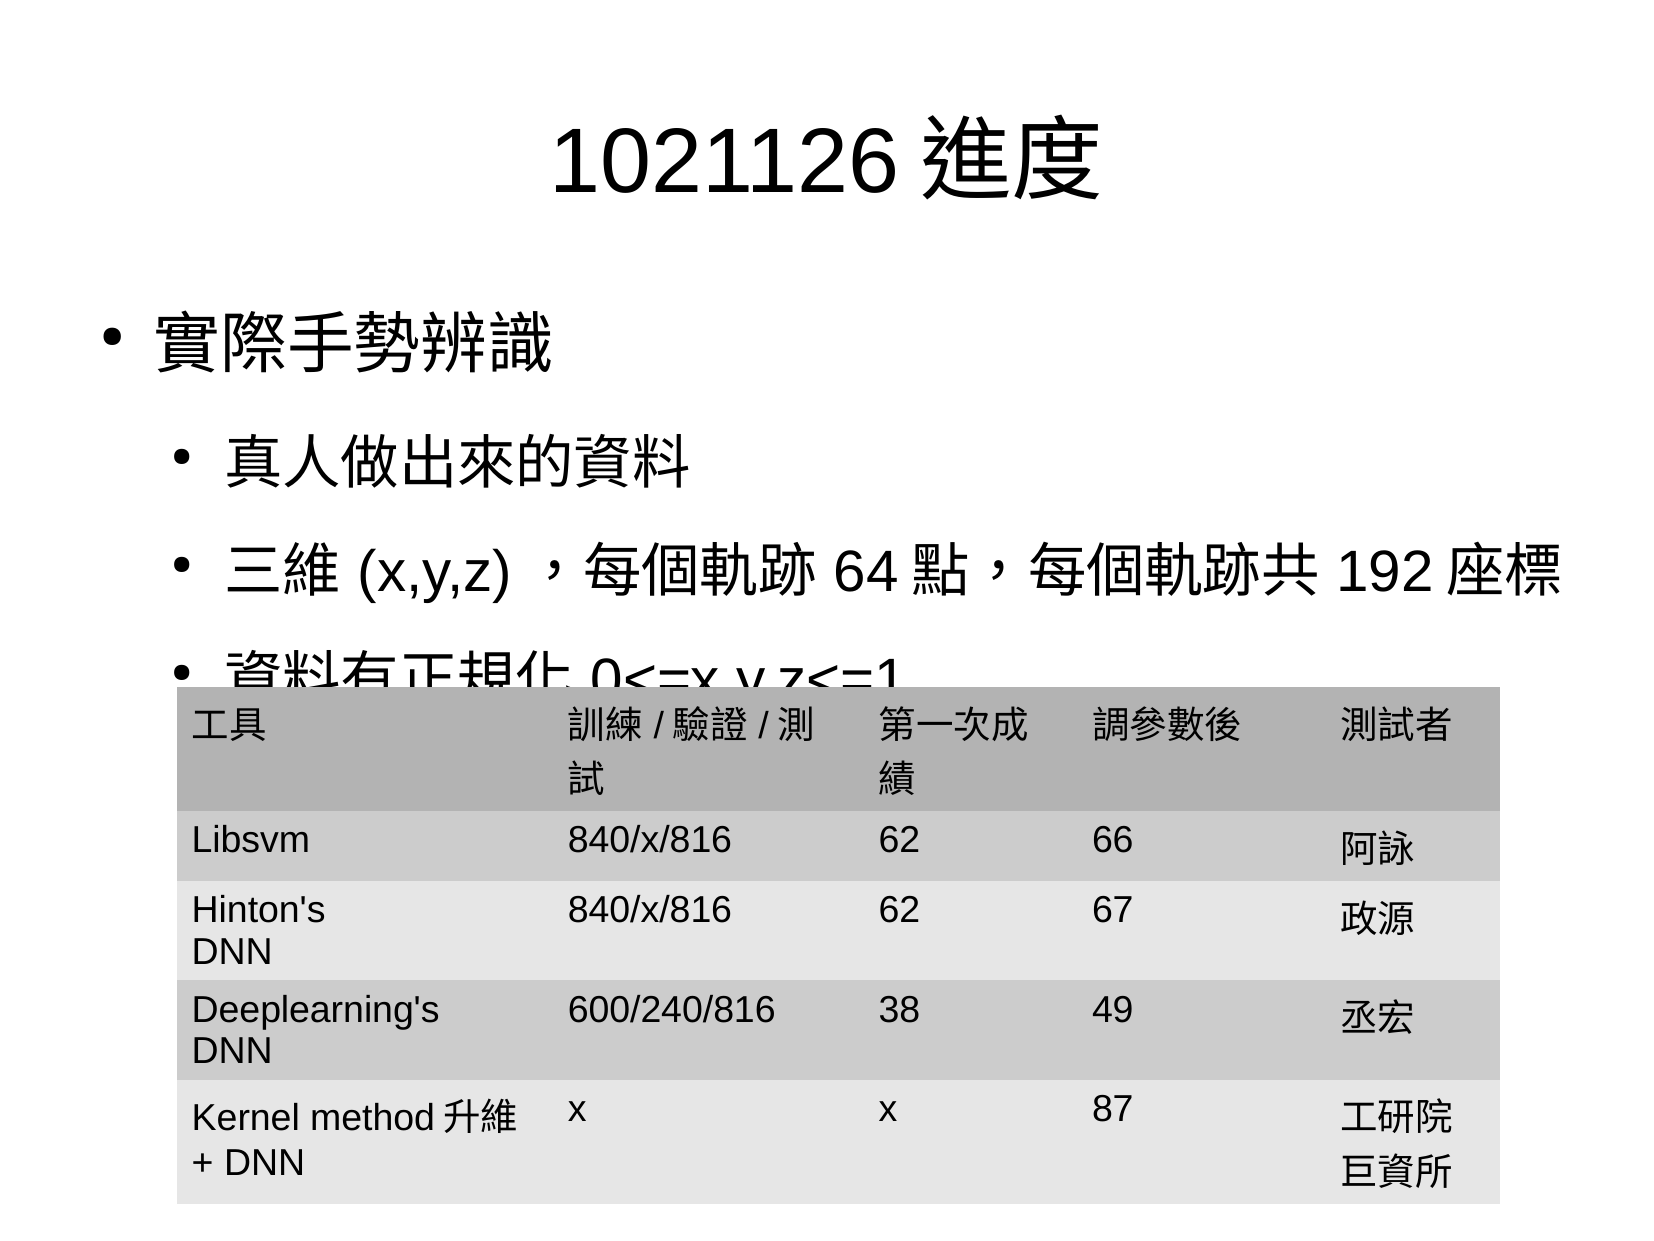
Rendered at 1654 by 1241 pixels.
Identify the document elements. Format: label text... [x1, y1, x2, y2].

table_cell Kernel method升維+ DNN [177, 1080, 553, 1204]
table_cell x [864, 1080, 1077, 1204]
title 1021126進度 [82, 49, 1571, 257]
table_cell 840/x/816 [553, 811, 864, 881]
table_cell 66 [1077, 811, 1325, 881]
table_header 測試者 [1325, 687, 1500, 811]
table_header 調參數後 [1077, 687, 1325, 811]
table_cell 38 [864, 980, 1077, 1080]
table_cell 840/x/816 [553, 881, 864, 980]
table_cell Deeplearning's DNN [177, 980, 553, 1080]
table_header 訓練/驗證/測試 [553, 687, 864, 811]
table_cell 工研院巨資所 [1325, 1080, 1500, 1204]
table_cell Hinton's DNN [177, 881, 553, 980]
table_cell 62 [864, 811, 1077, 881]
table_cell 政源 [1325, 881, 1500, 980]
table_header 第一次成績 [864, 687, 1077, 811]
list 實際手勢辨識 真人做出來的資料 三維(x,y,z)，每個軌跡64點，每個軌跡共192座標 資料有正規化0<=x,y,z<=1 [82, 290, 1571, 1010]
table_cell 62 [864, 881, 1077, 980]
table_cell 阿詠 [1325, 811, 1500, 881]
table_header 工具 [177, 687, 553, 811]
table_cell Libsvm [177, 811, 553, 881]
table_cell 丞宏 [1325, 980, 1500, 1080]
table_cell 87 [1077, 1080, 1325, 1204]
table_cell 67 [1077, 881, 1325, 980]
table_cell 600/240/816 [553, 980, 864, 1080]
table_cell x [553, 1080, 864, 1204]
table_cell 49 [1077, 980, 1325, 1080]
